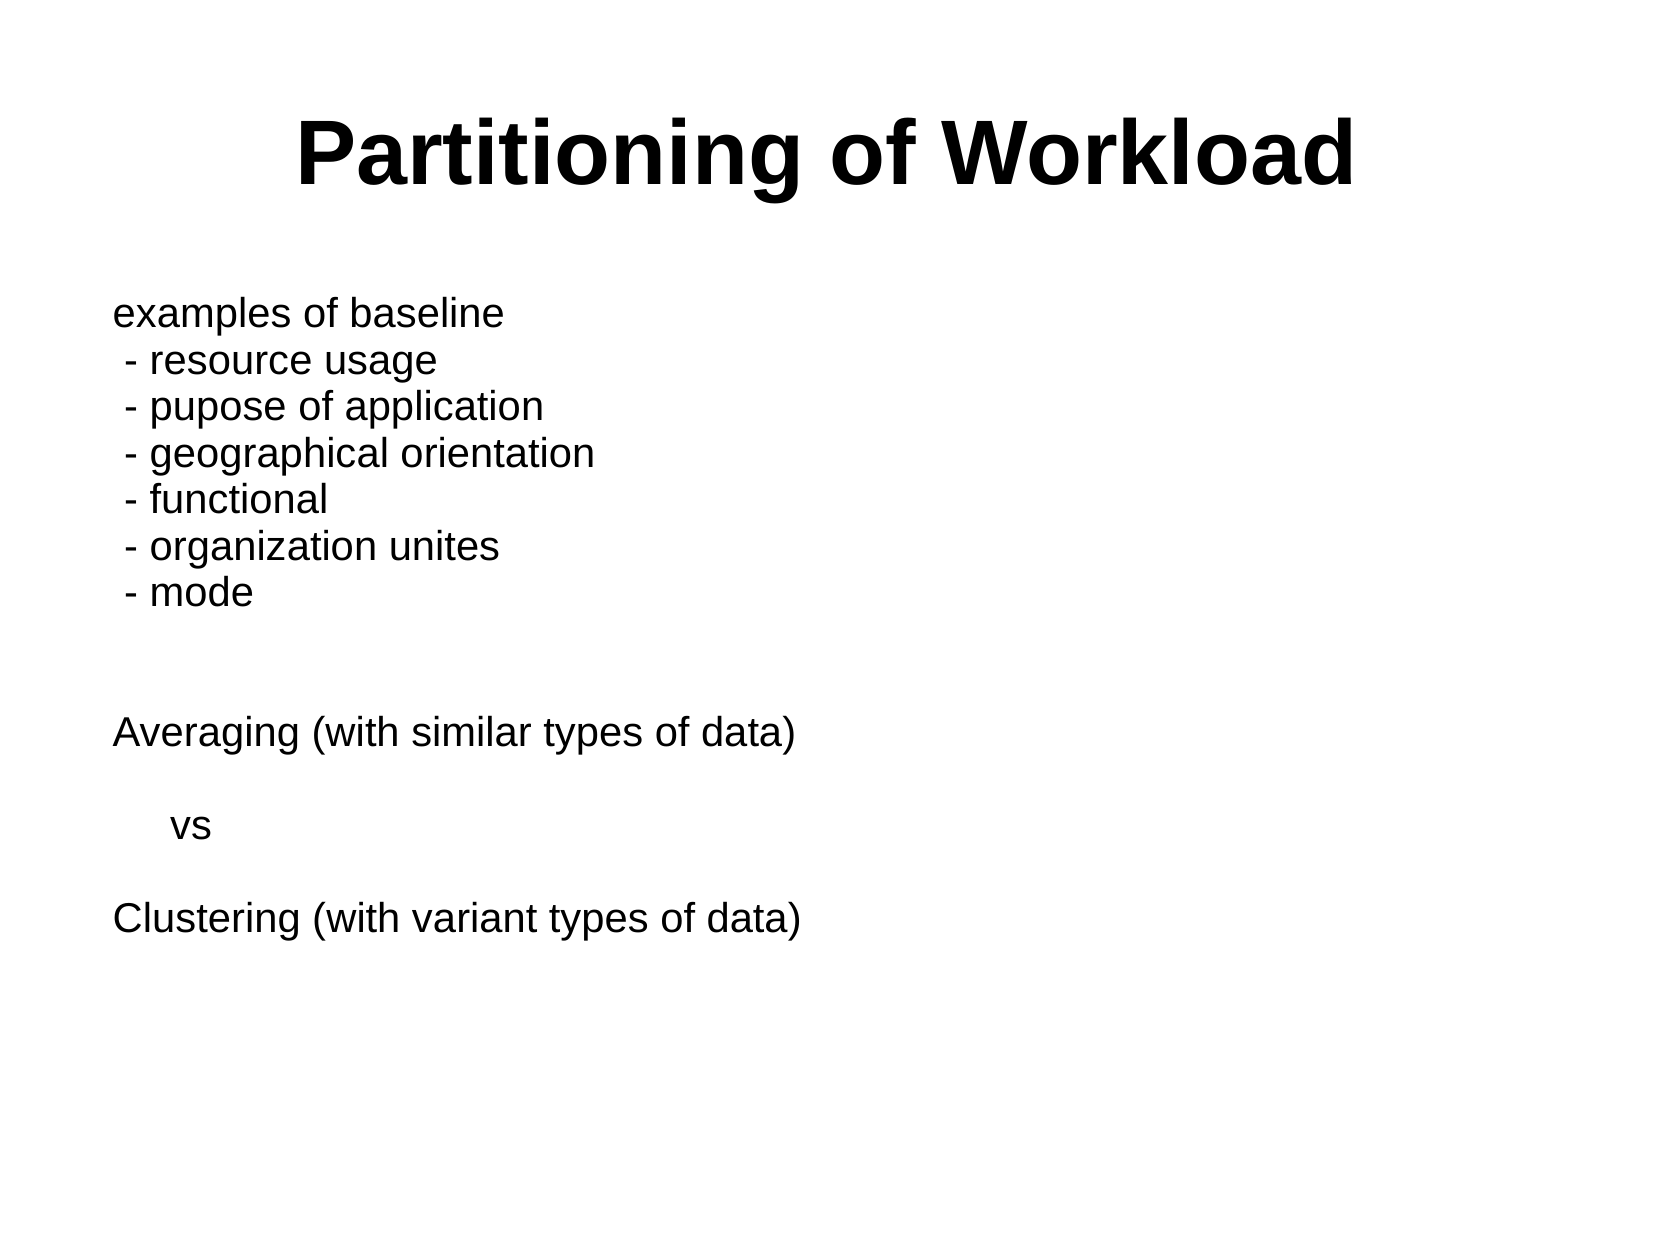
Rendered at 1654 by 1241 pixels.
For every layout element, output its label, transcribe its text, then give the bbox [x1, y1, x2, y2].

title Partitioning of Workload [82, 49, 1571, 257]
subtitle examples of baseline - resource usage - pupose of application - geographical orientation - functional - organization unites - mode Averaging (with similar types of data) vs Clustering (with variant types of data) [82, 260, 1571, 1040]
